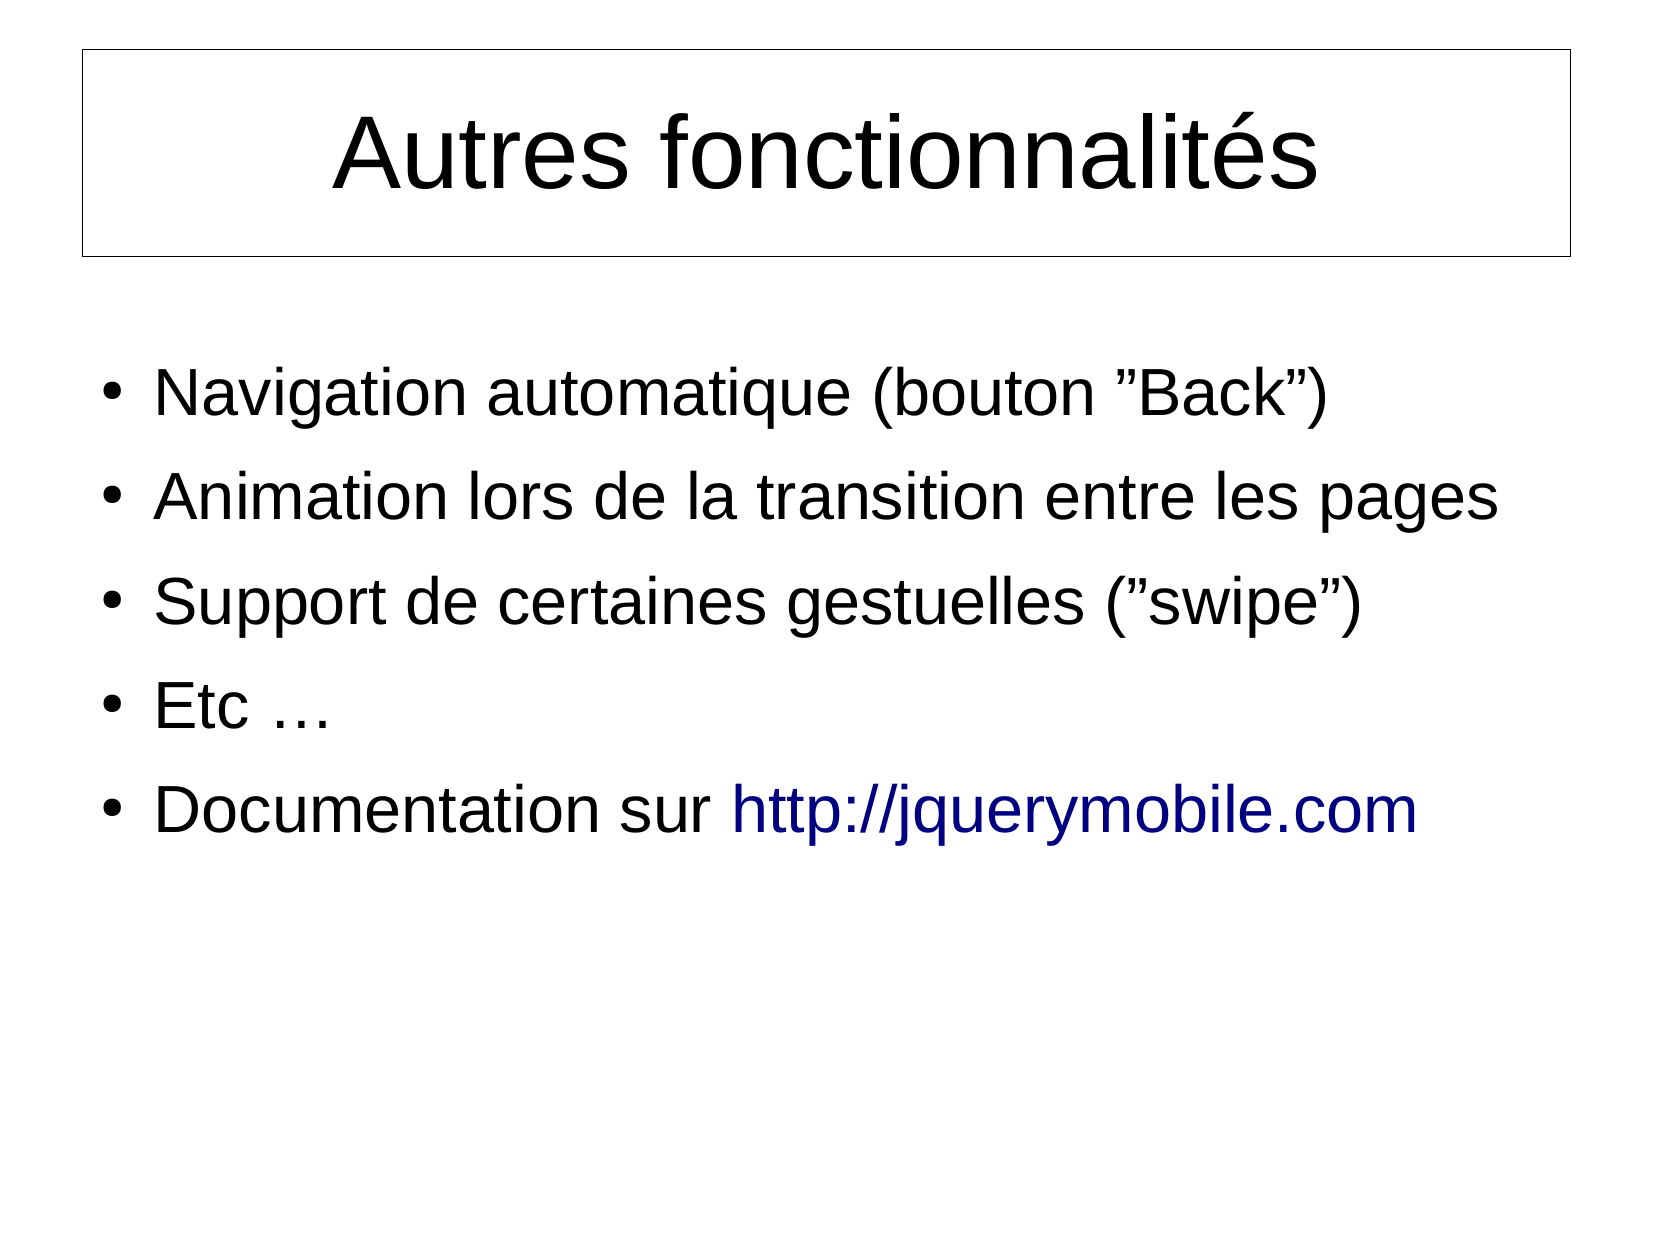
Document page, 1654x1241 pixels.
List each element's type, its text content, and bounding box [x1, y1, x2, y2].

title Autres fonctionnalités [82, 49, 1571, 257]
list Navigation automatique (bouton ”Back”) Animation lors de la transition entre les pages Support de certaines gestuelles (”swipe”) Etc … Documentation sur http://jquerymobile.com [82, 355, 1571, 1174]
